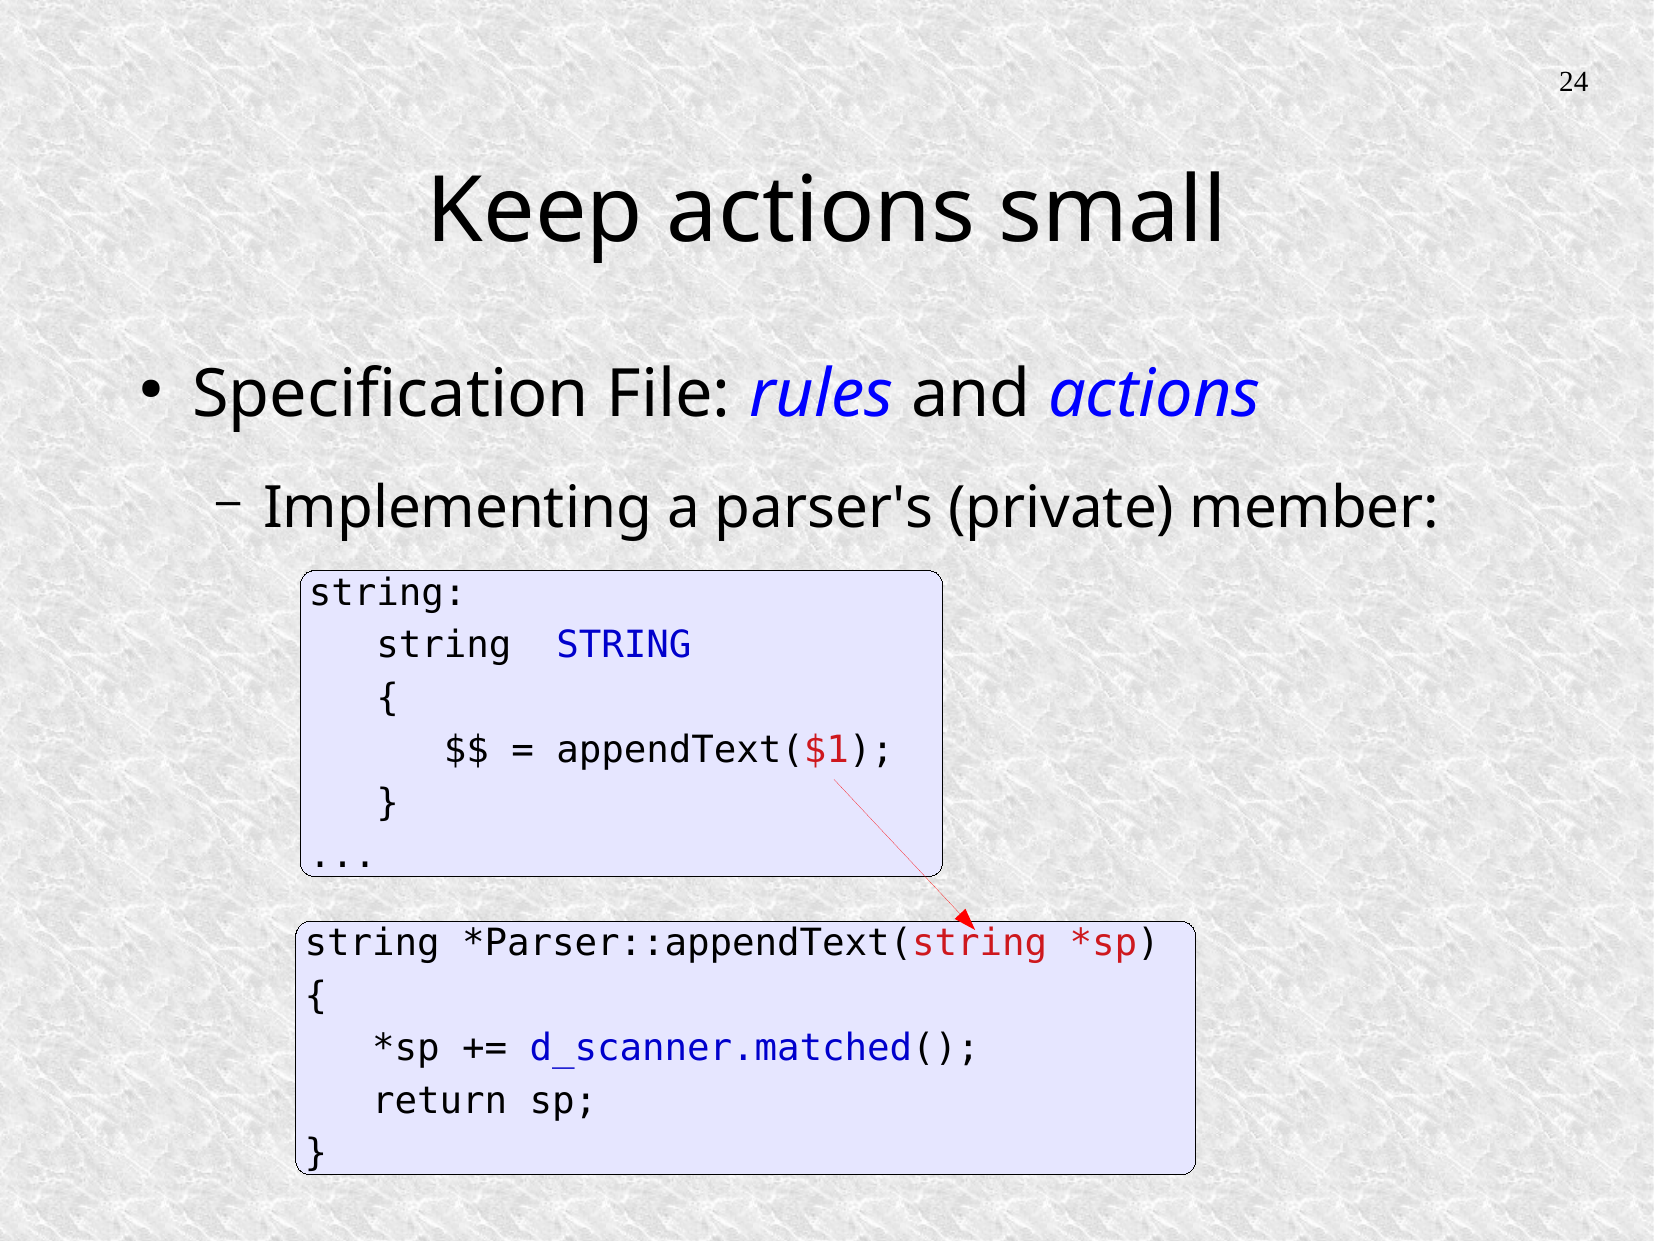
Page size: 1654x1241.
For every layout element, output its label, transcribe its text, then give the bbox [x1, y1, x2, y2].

text_box string *Parser::appendText(string *sp) { *sp += d_scanner.matched(); return sp; } [295, 921, 1196, 1175]
list Specification File: rules and actions Implementing a parser's (private) member: [121, 344, 1534, 1127]
picture [0, 0, 1654, 1241]
title Keep actions small [121, 102, 1534, 311]
text_box string: string STRING { $$ = appendText($1); } ... [300, 570, 943, 877]
